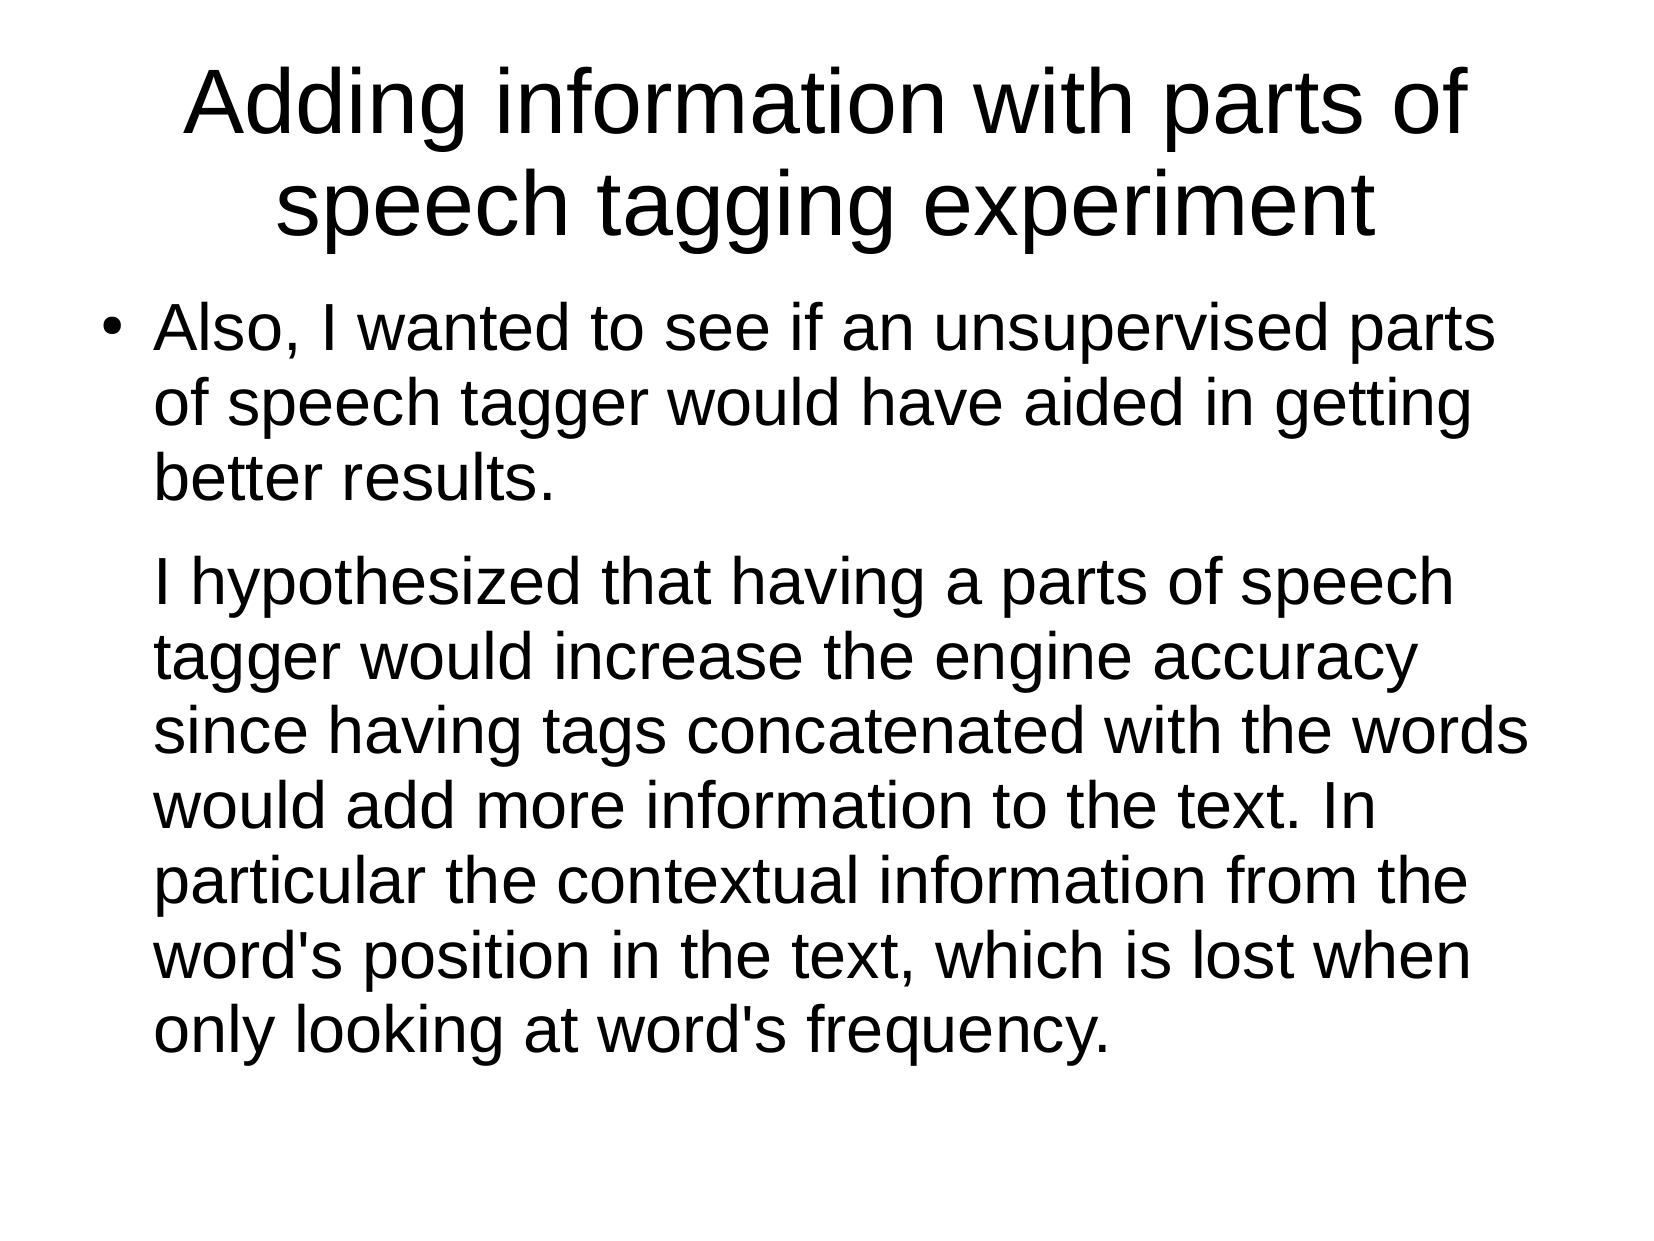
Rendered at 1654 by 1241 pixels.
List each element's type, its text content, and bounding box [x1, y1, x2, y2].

list Also, I wanted to see if an unsupervised parts of speech tagger would have aided in getting better results. I hypothesized that having a parts of speech tagger would increase the engine accuracy since having tags concatenated with the words would add more information to the text. In particular the contextual information from the word's position in the text, which is lost when only looking at word's frequency. [82, 290, 1571, 1109]
title Adding information with parts of speech tagging experiment [82, 49, 1571, 257]
